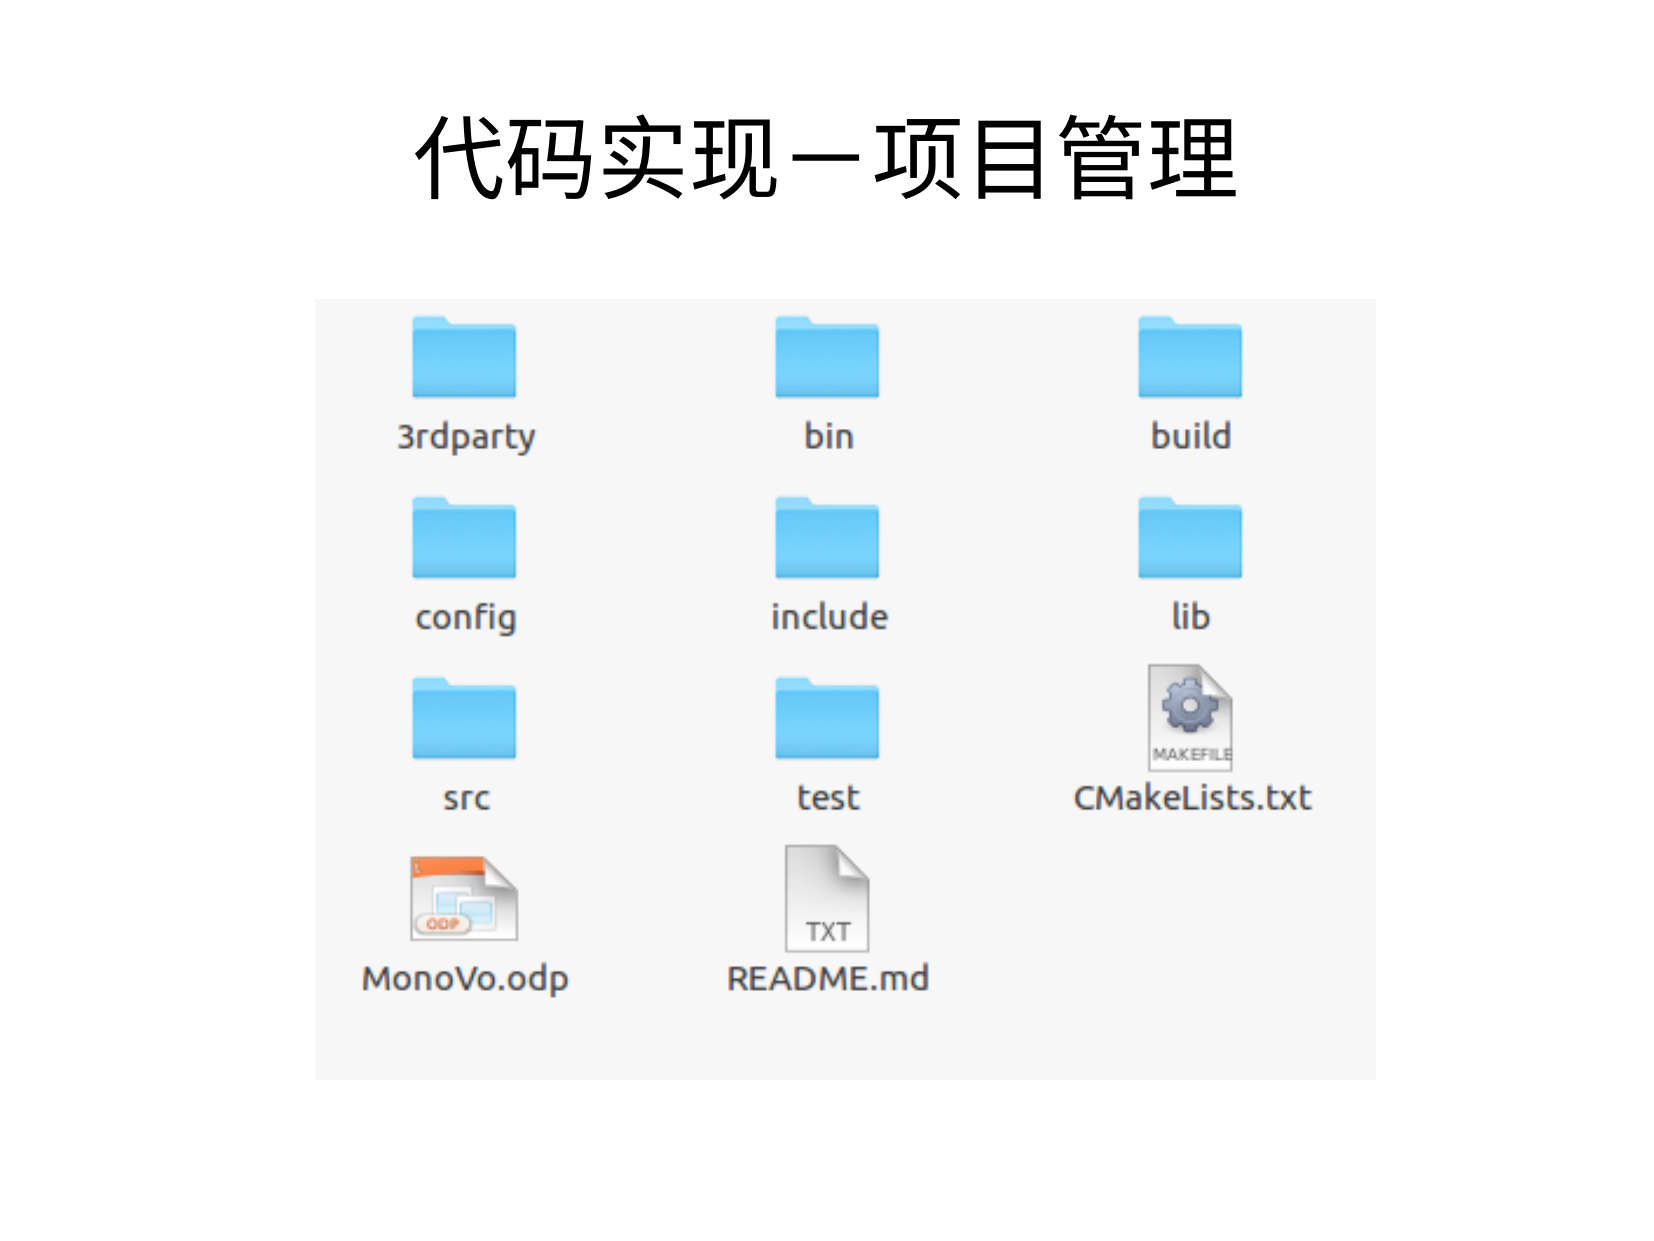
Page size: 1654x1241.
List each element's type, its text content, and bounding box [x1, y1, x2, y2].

title 代码实现－项目管理 [82, 49, 1571, 257]
picture [315, 299, 1376, 1080]
